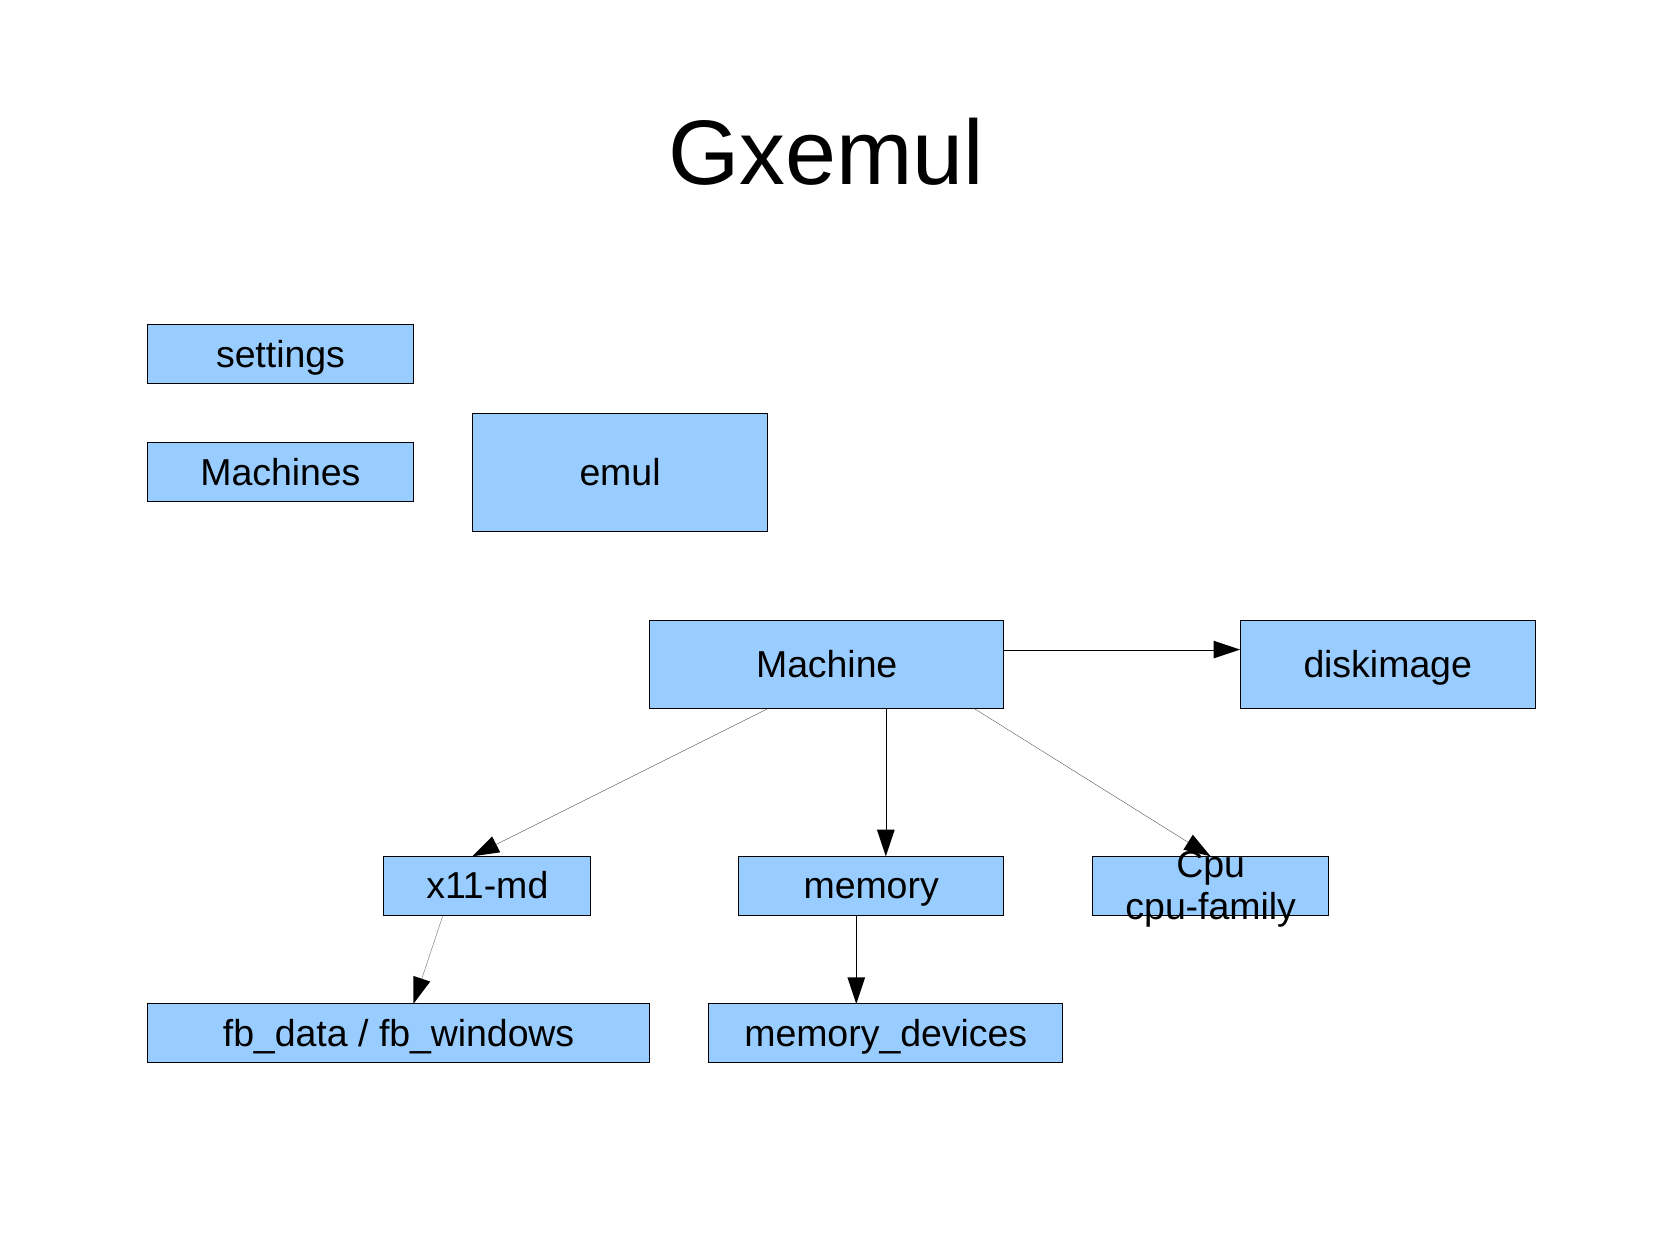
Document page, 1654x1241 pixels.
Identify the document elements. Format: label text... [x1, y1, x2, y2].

text_box diskimage [1240, 620, 1536, 709]
text_box settings [147, 324, 414, 384]
text_box Machines [147, 442, 414, 502]
text_box emul [472, 413, 768, 532]
text_box memory [738, 856, 1004, 916]
text_box x11-md [383, 856, 591, 916]
text_box Machine [649, 620, 1004, 709]
text_box memory_devices [708, 1003, 1063, 1063]
text_box fb_data / fb_windows [147, 1003, 650, 1063]
title Gxemul [82, 56, 1571, 250]
text_box Cpu cpu-family [1092, 856, 1329, 916]
